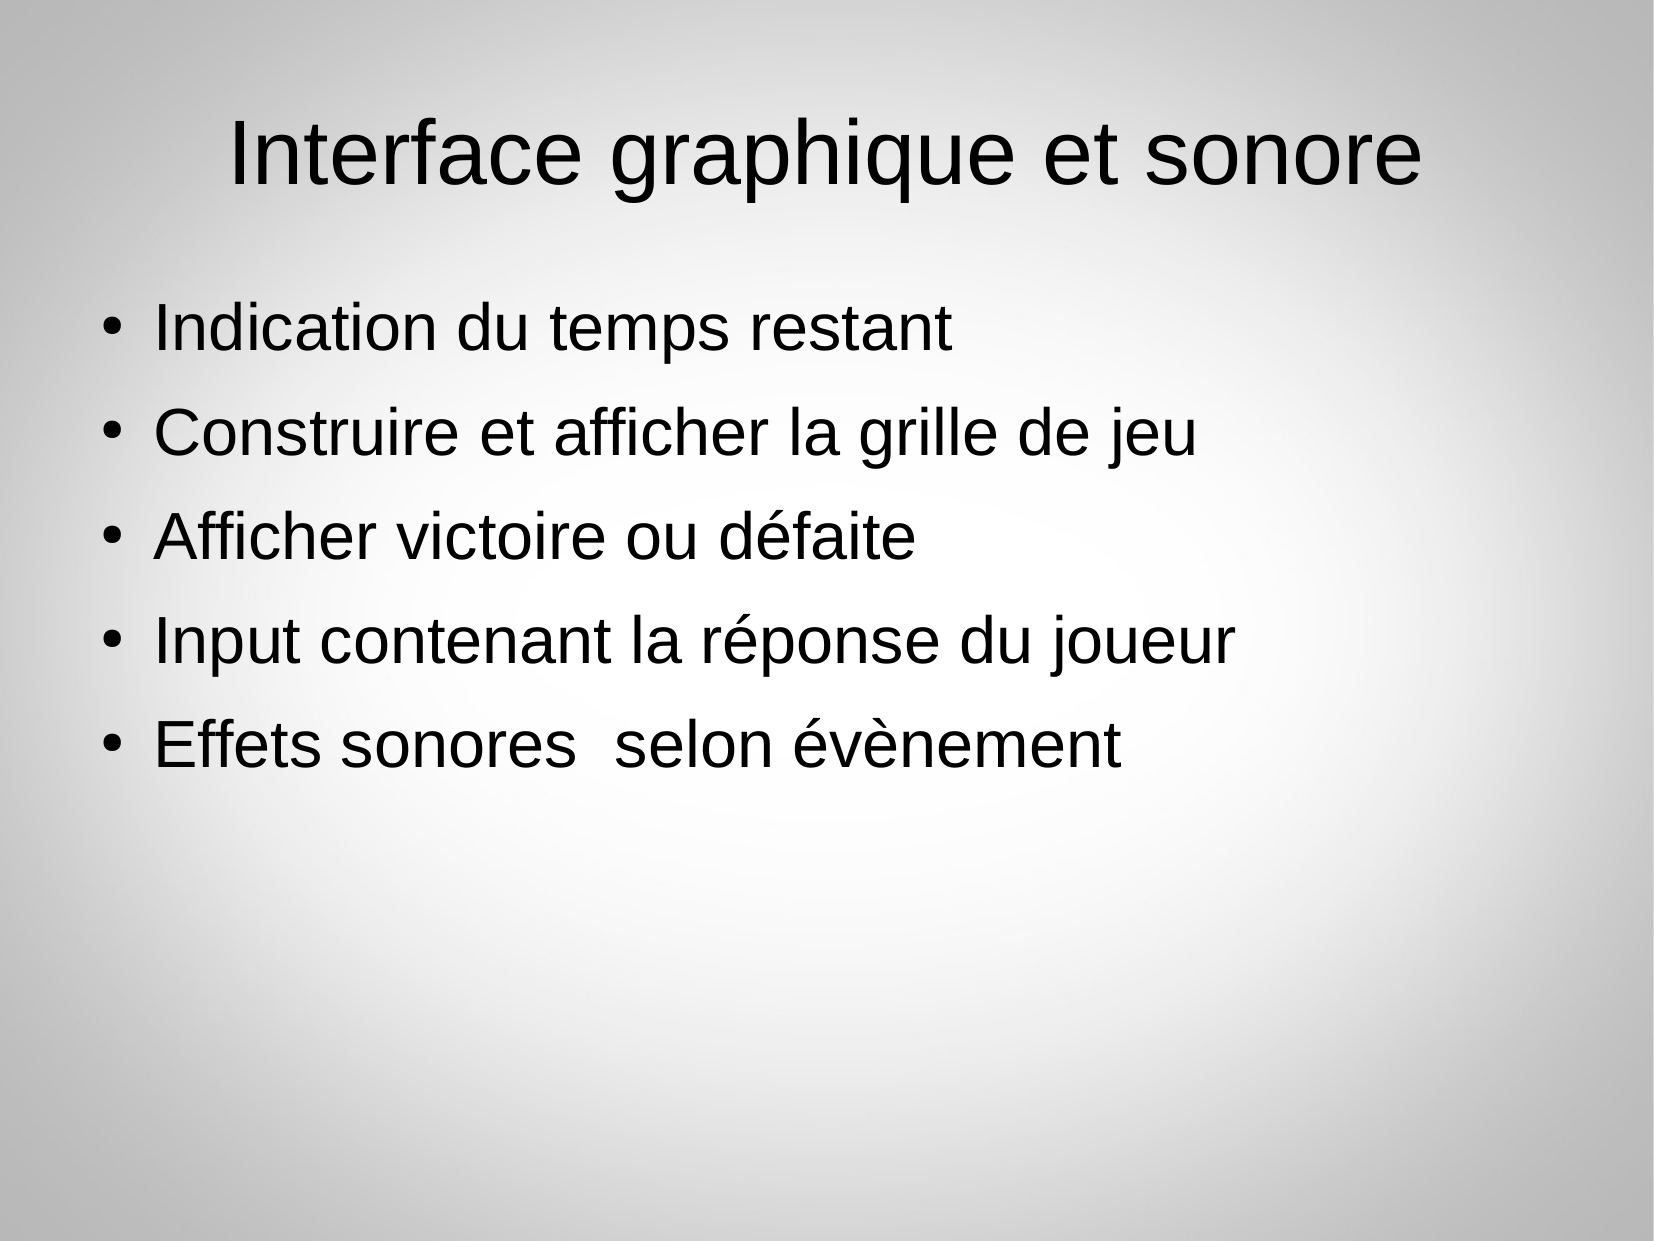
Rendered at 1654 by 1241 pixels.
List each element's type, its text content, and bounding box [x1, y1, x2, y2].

list Indication du temps restant Construire et afficher la grille de jeu Afficher victoire ou défaite Input contenant la réponse du joueur Effets sonores selon évènement [82, 290, 1571, 1010]
title Interface graphique et sonore [82, 49, 1571, 257]
picture [0, 0, 1654, 1241]
